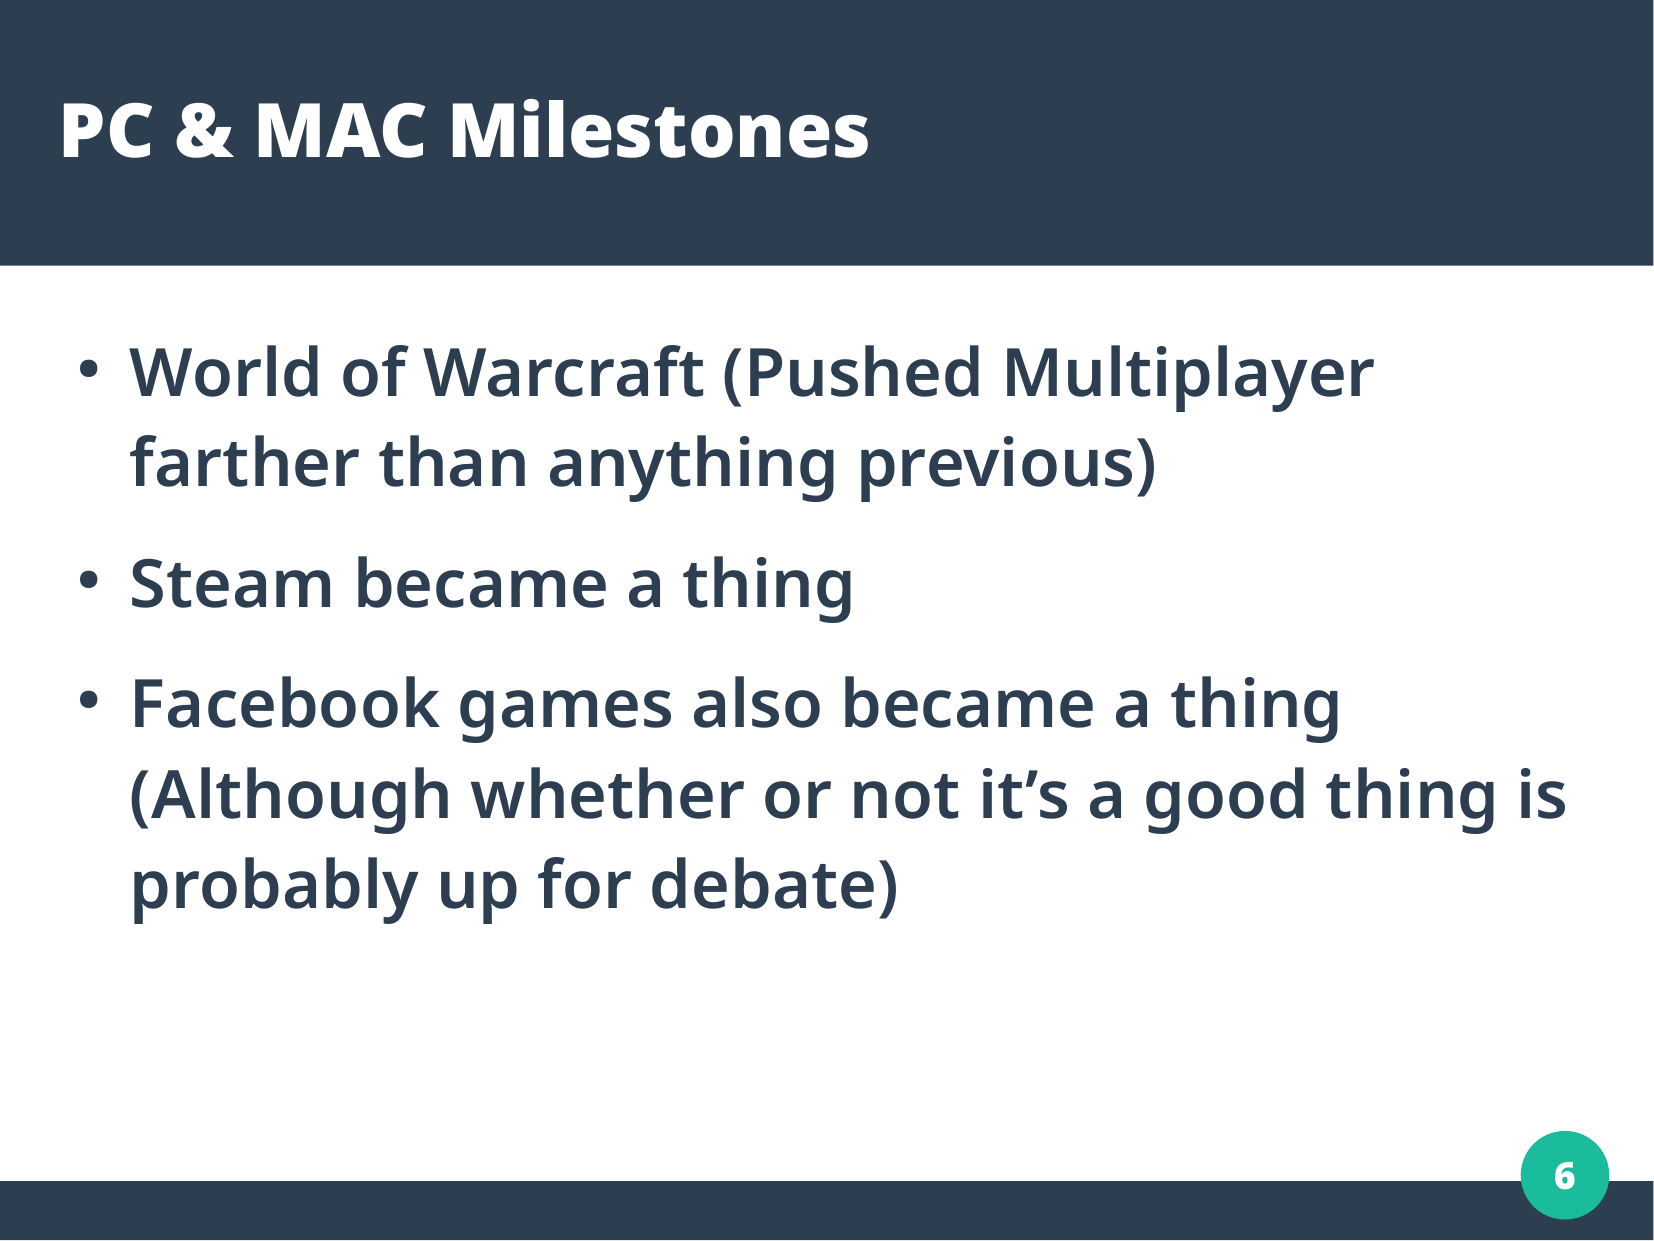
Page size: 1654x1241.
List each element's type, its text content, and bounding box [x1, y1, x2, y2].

list World of Warcraft (Pushed Multiplayer farther than anything previous) Steam became a thing Facebook games also became a thing (Although whether or not it’s a good thing is probably up for debate) [59, 324, 1595, 1152]
title PC & MAC Milestones [59, 49, 1595, 207]
